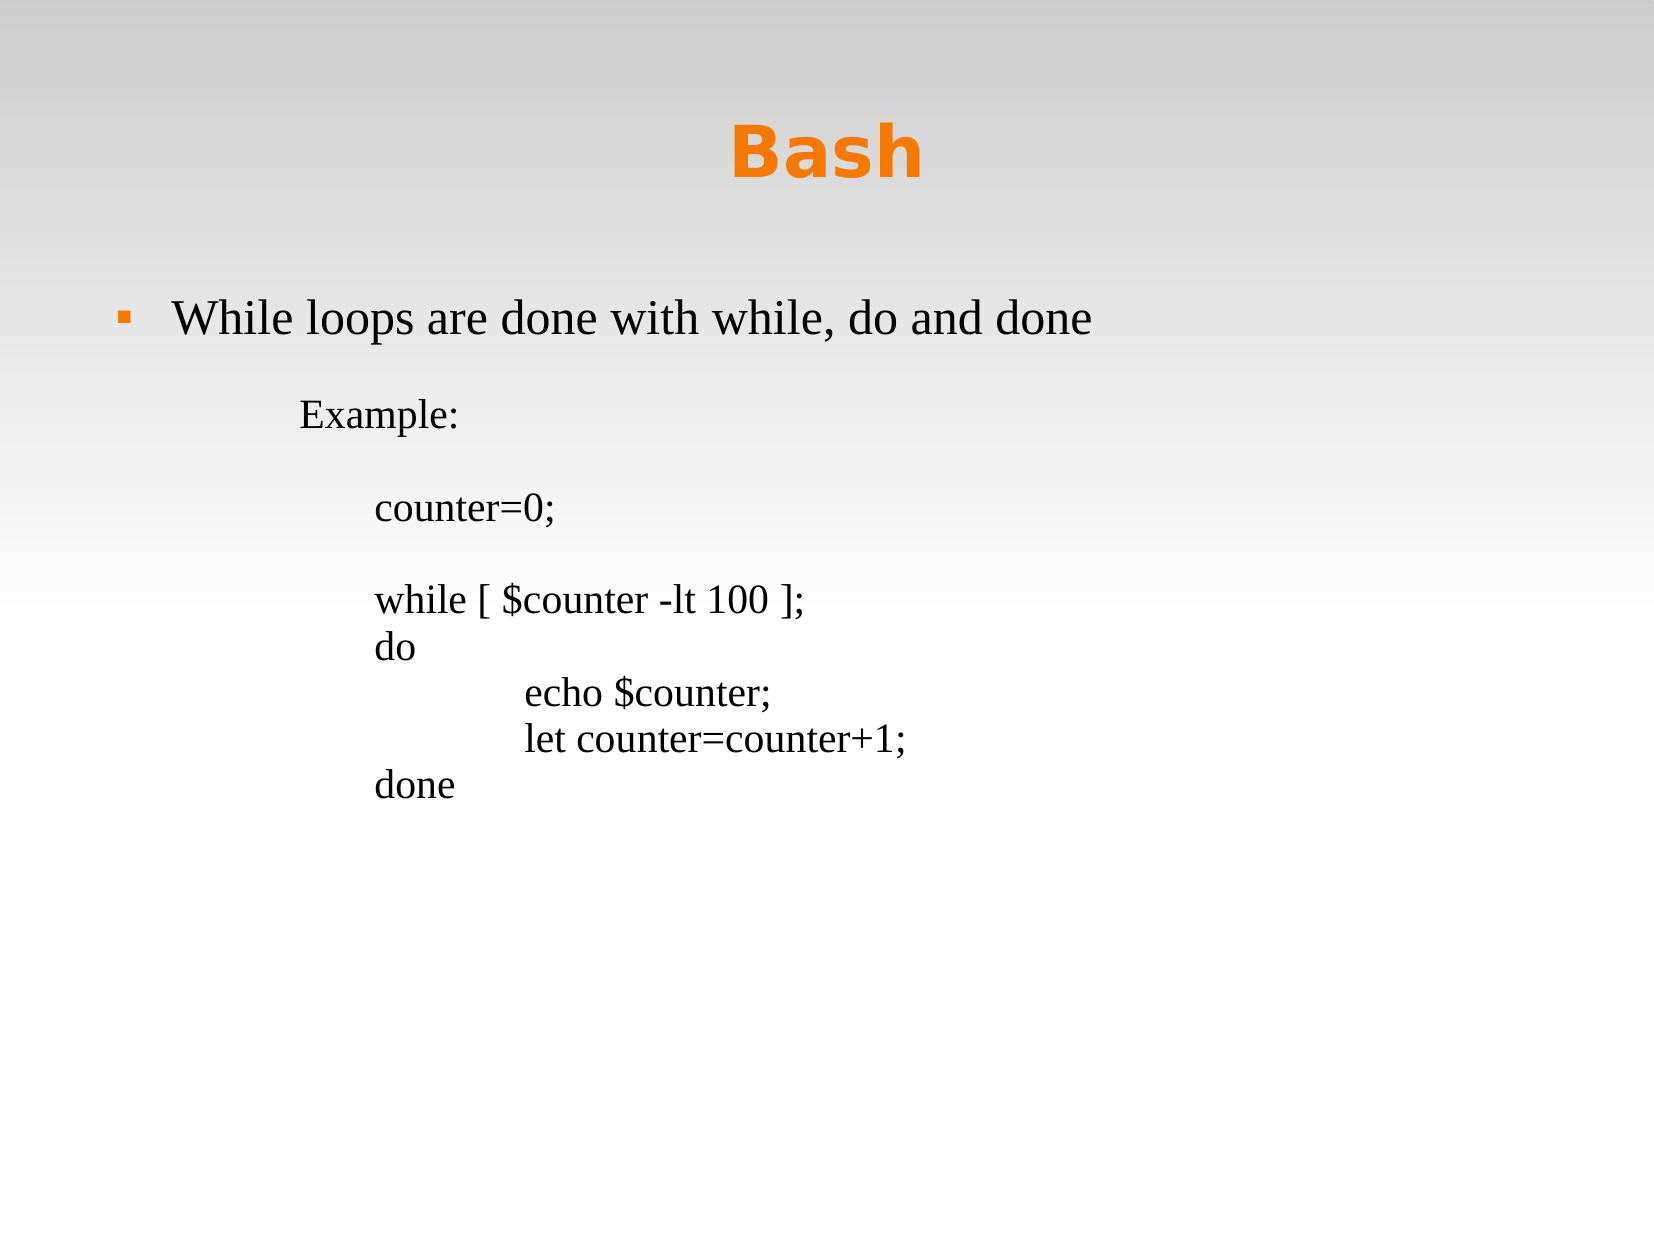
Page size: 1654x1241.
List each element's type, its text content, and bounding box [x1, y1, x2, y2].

list While loops are done with while, do and done Example: counter=0; while [ $counter -lt 100 ]; do echo $counter; let counter=counter+1; done [82, 290, 1571, 1109]
title Bash [82, 49, 1571, 257]
